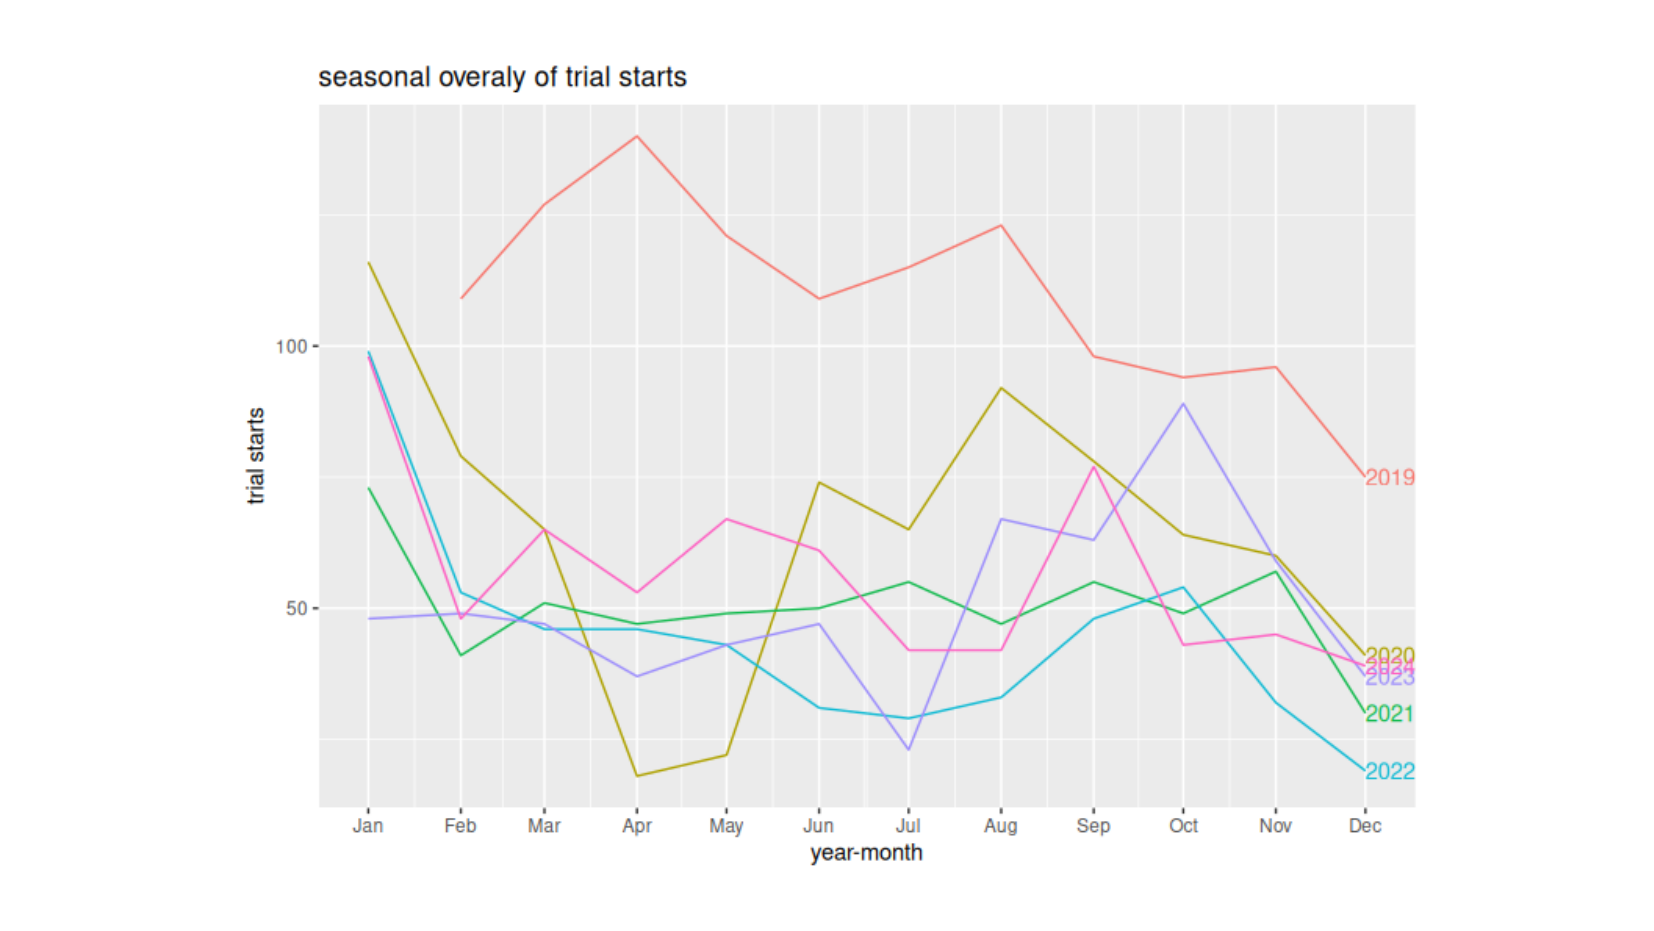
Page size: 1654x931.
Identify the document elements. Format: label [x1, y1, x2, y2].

picture [235, 55, 1427, 878]
